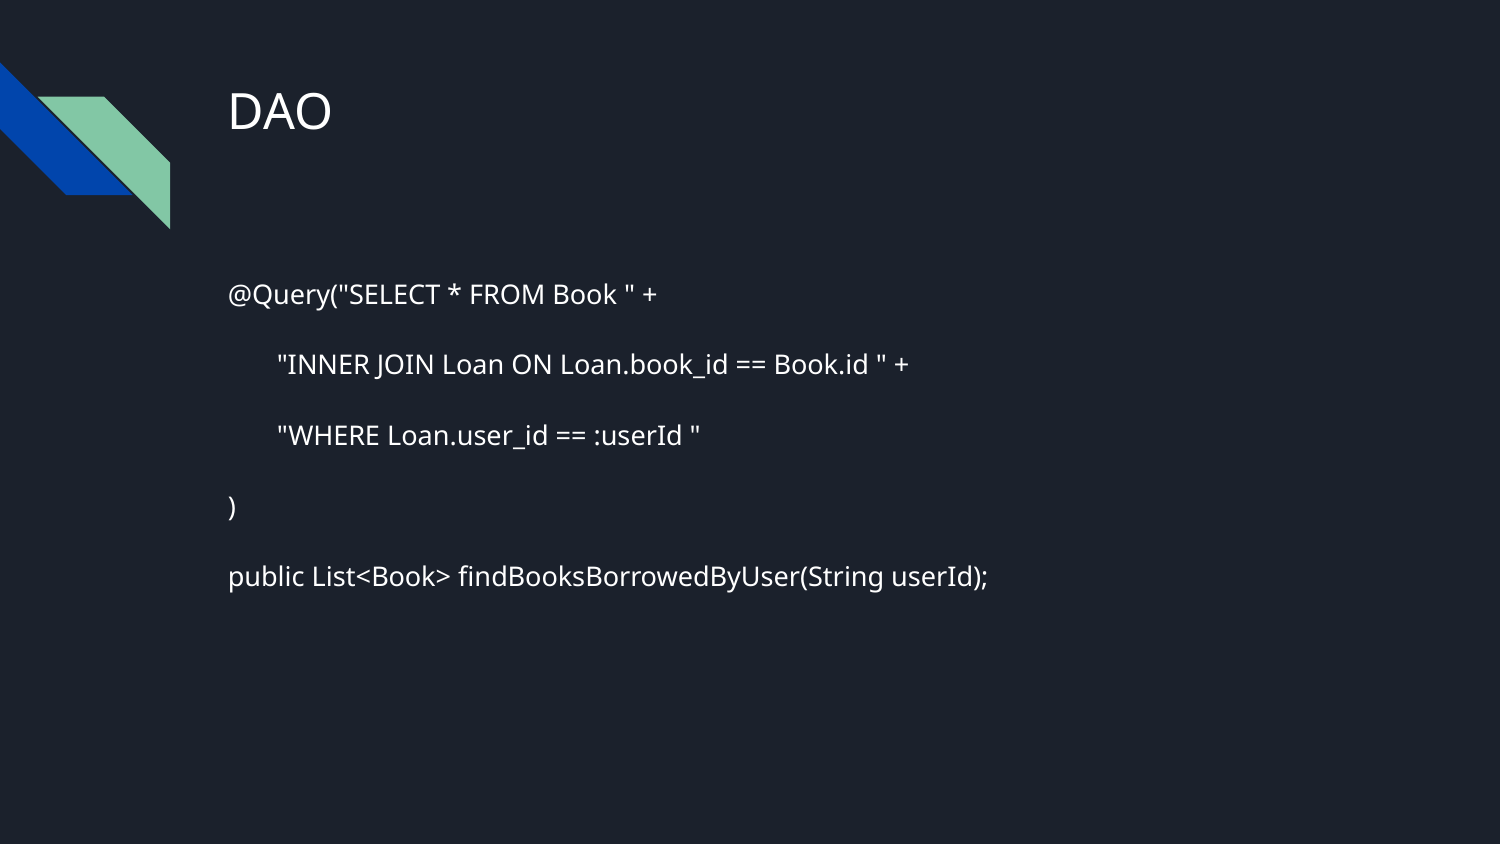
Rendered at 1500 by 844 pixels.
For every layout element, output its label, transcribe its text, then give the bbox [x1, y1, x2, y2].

list @Query("SELECT * FROM Book " + "INNER JOIN Loan ON Loan.book_id == Book.id " + "WHERE Loan.user_id == :userId " ) public List<Book> findBooksBorrowedByUser(String userId); [212, 257, 1368, 735]
title DAO [212, 64, 1368, 215]
